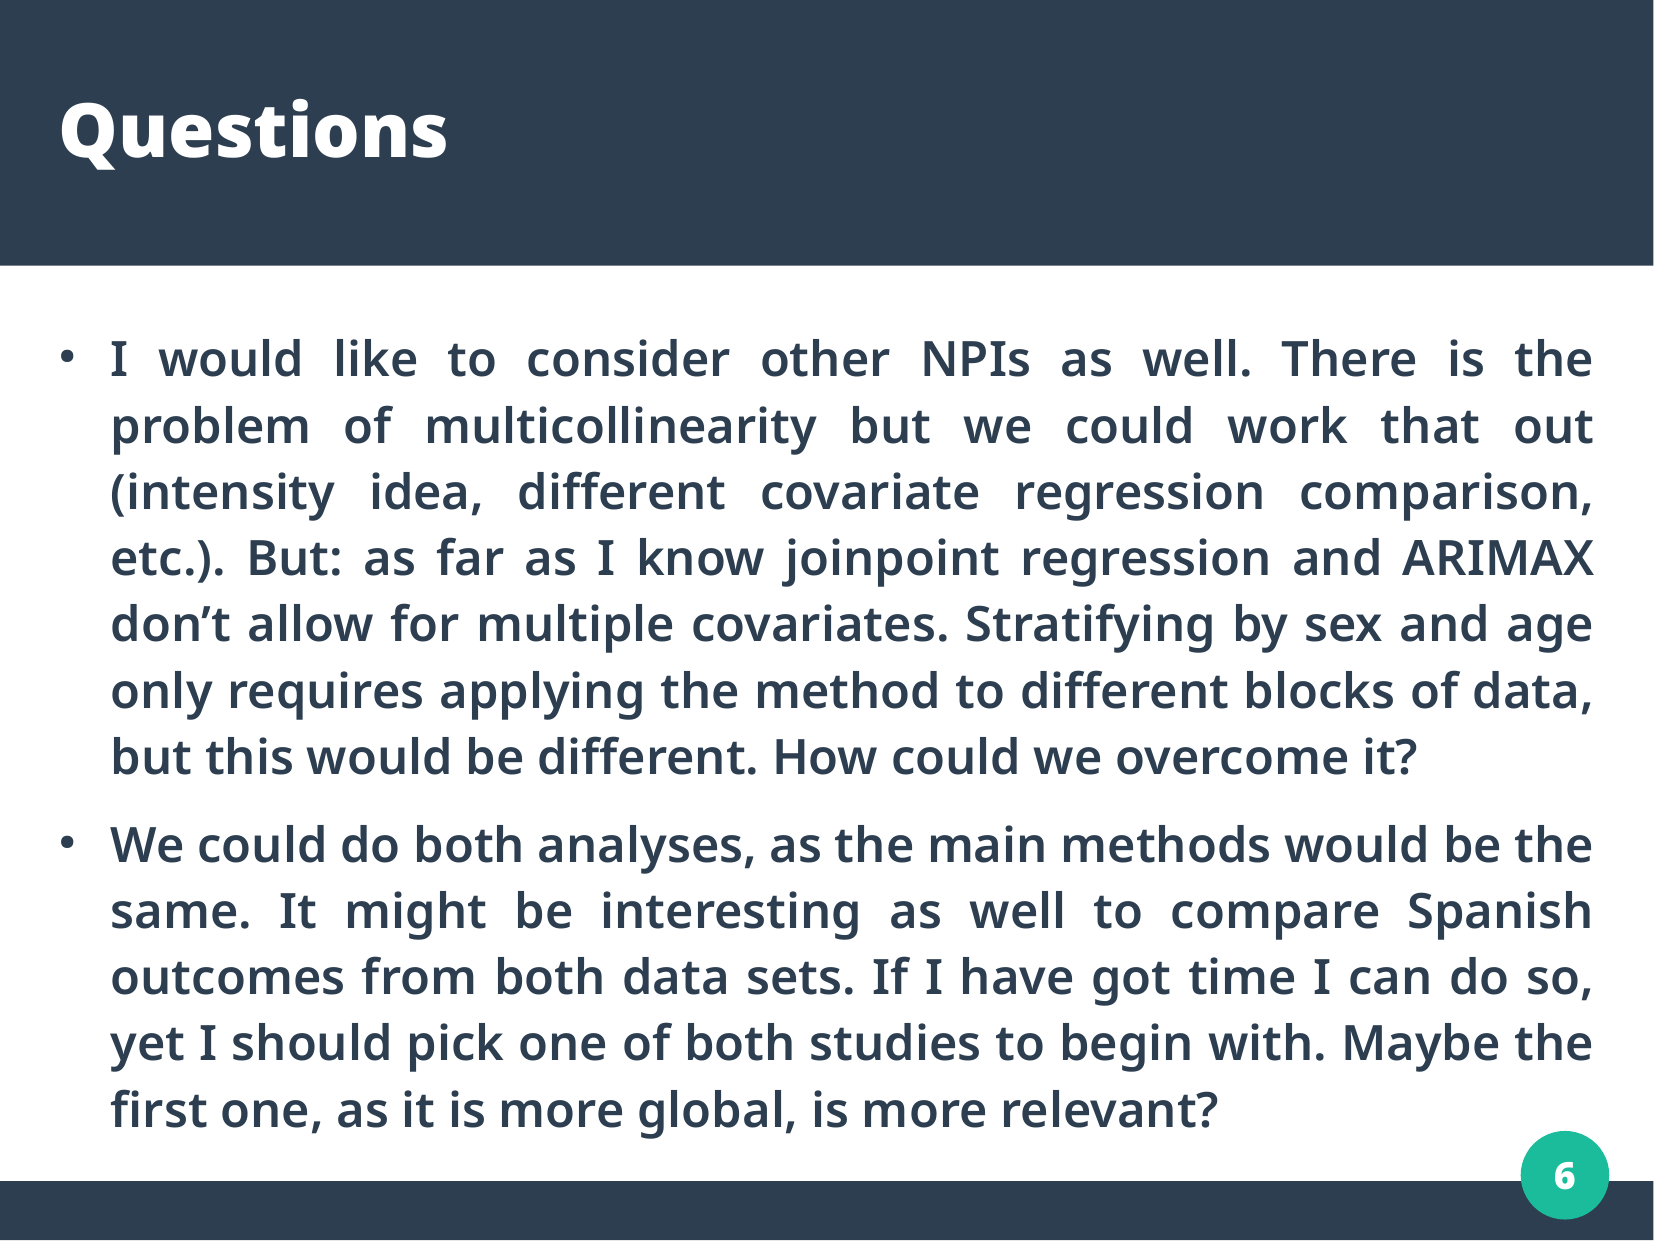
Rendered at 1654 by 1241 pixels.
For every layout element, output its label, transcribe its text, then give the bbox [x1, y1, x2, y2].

list I would like to consider other NPIs as well. There is the problem of multicollinearity but we could work that out (intensity idea, different covariate regression comparison, etc.). But: as far as I know joinpoint regression and ARIMAX don’t allow for multiple covariates. Stratifying by sex and age only requires applying the method to different blocks of data, but this would be different. How could we overcome it? We could do both analyses, as the main methods would be the same. It might be interesting as well to compare Spanish outcomes from both data sets. If I have got time I can do so, yet I should pick one of both studies to begin with. Maybe the first one, as it is more global, is more relevant? [59, 324, 1595, 1152]
title Questions [59, 49, 1595, 207]
